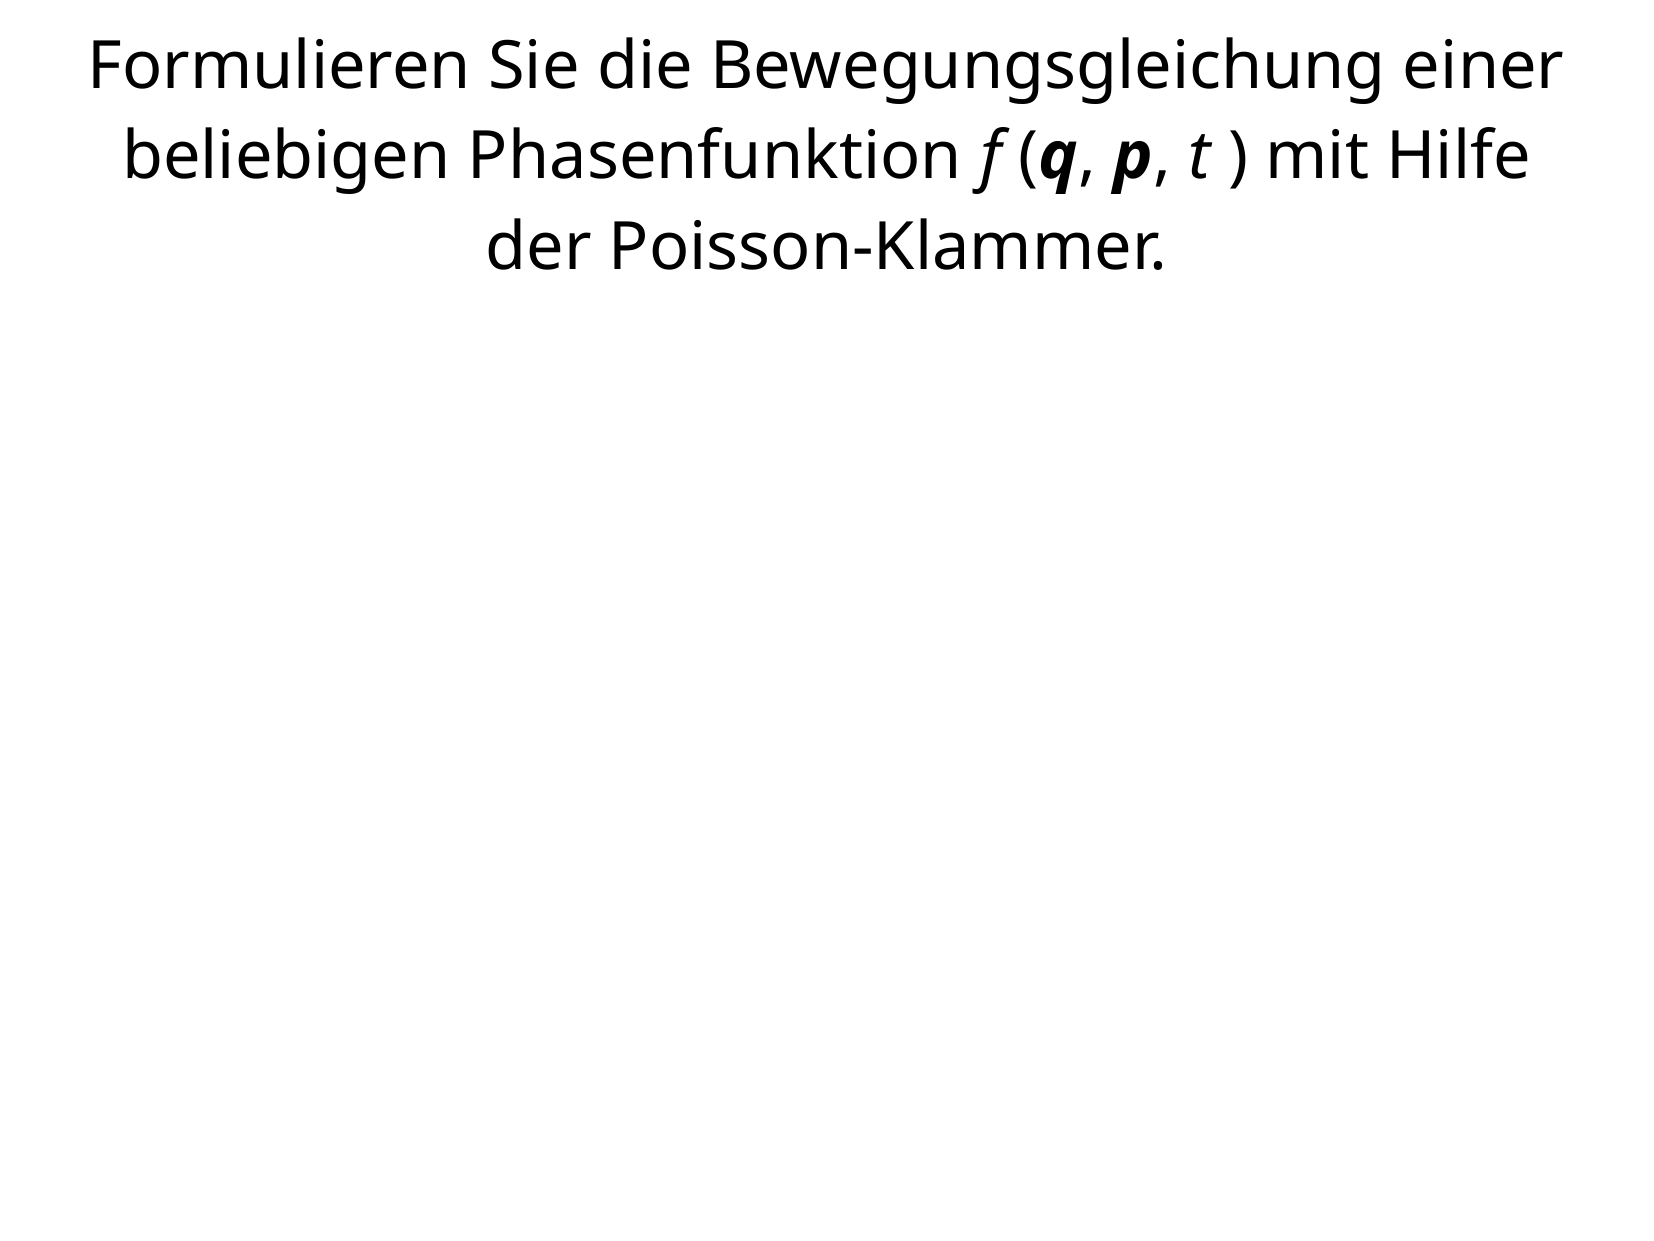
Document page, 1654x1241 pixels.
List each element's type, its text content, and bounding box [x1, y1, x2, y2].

title Formulieren Sie die Bewegungsgleichung einer beliebigen Phasenfunktion f (q, p, t ) mit Hilfe der Poisson-Klammer. [82, 19, 1571, 287]
